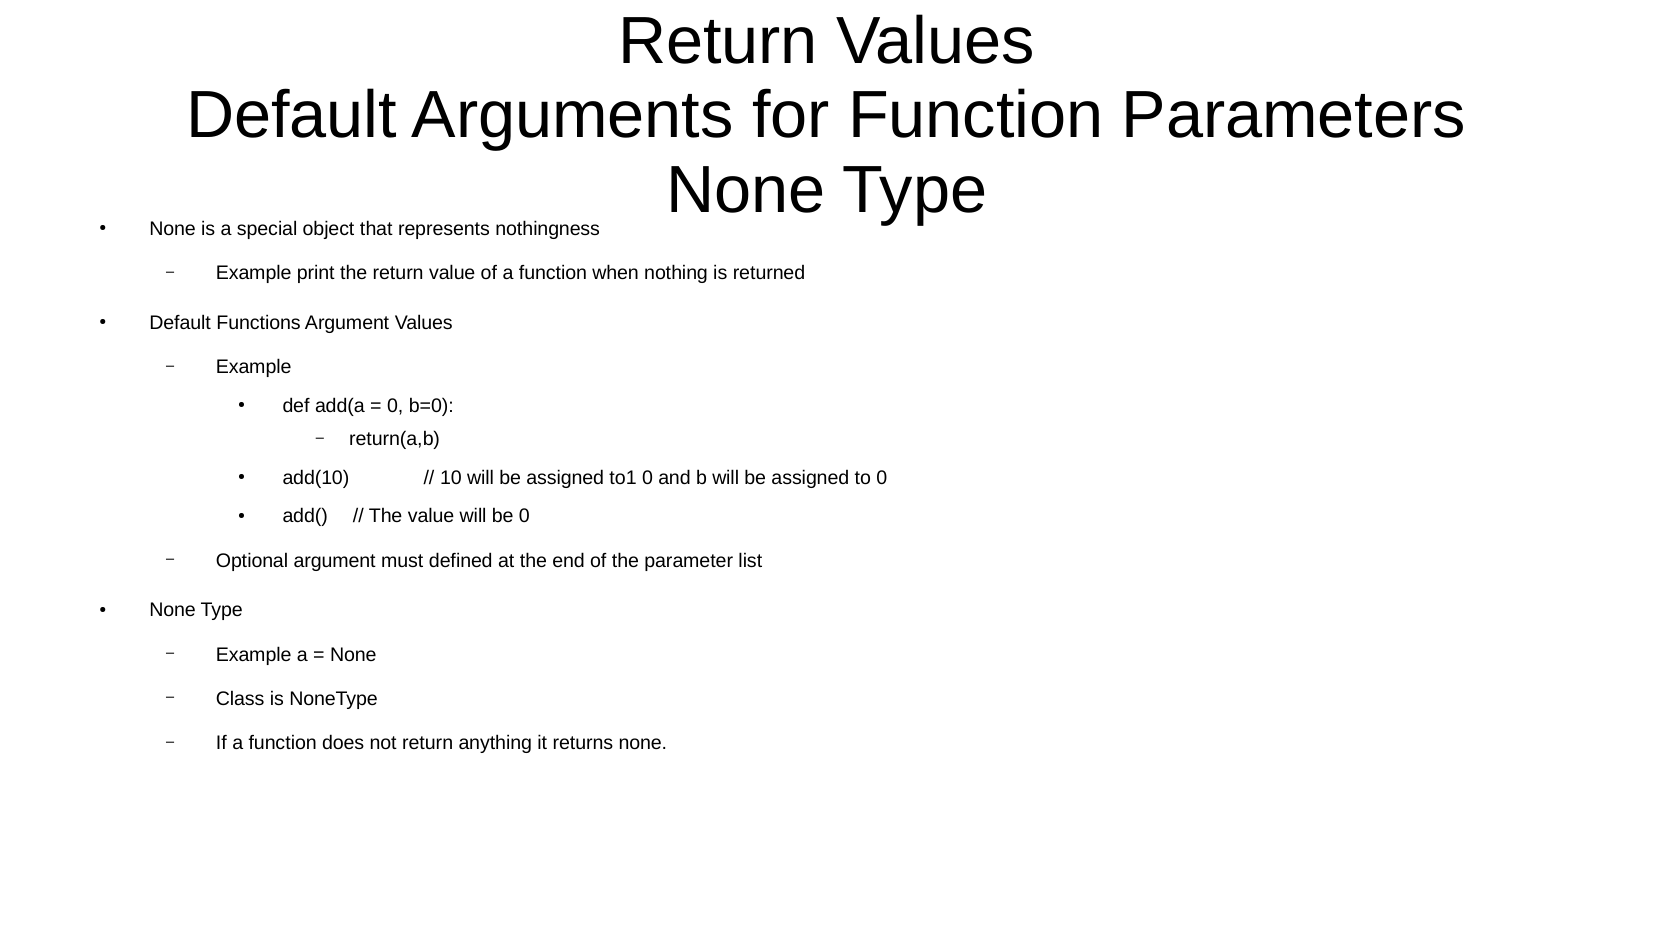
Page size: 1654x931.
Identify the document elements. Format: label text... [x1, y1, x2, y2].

list None is a special object that represents nothingness Example print the return value of a function when nothing is returned Default Functions Argument Values Example def add(a = 0, b=0): return(a,b) add(10) // 10 will be assigned to1 0 and b will be assigned to 0 add() // The value will be 0 Optional argument must defined at the end of the parameter list None Type Example a = None Class is NoneType If a function does not return anything it returns none. [82, 217, 1571, 758]
title Return Values Default Arguments for Function Parameters None Type [82, 0, 1571, 217]
